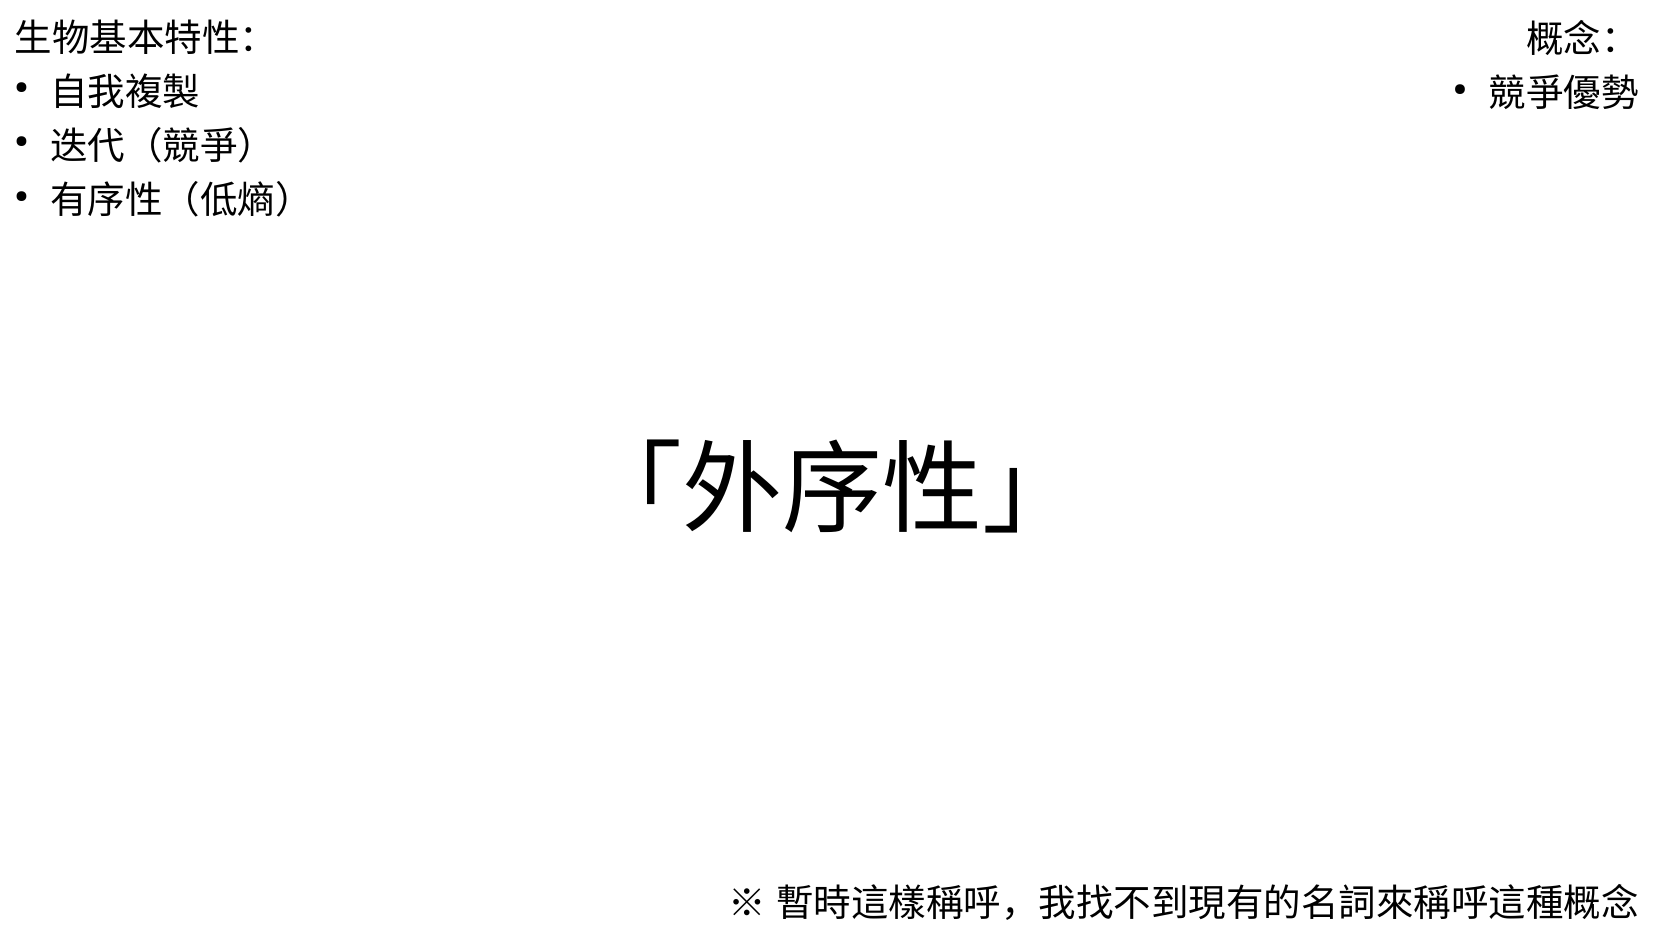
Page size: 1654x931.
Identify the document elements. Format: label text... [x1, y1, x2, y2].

text_box 概念： 競爭優勢 [1263, 1, 1654, 166]
text_box 「外序性」 [390, 401, 1276, 571]
text_box ※暫時這樣稱呼，我找不到現有的名詞來稱呼這種概念 [693, 865, 1654, 931]
text_box 生物基本特性： 自我複製 迭代（競爭） 有序性（低熵） [0, 0, 391, 213]
